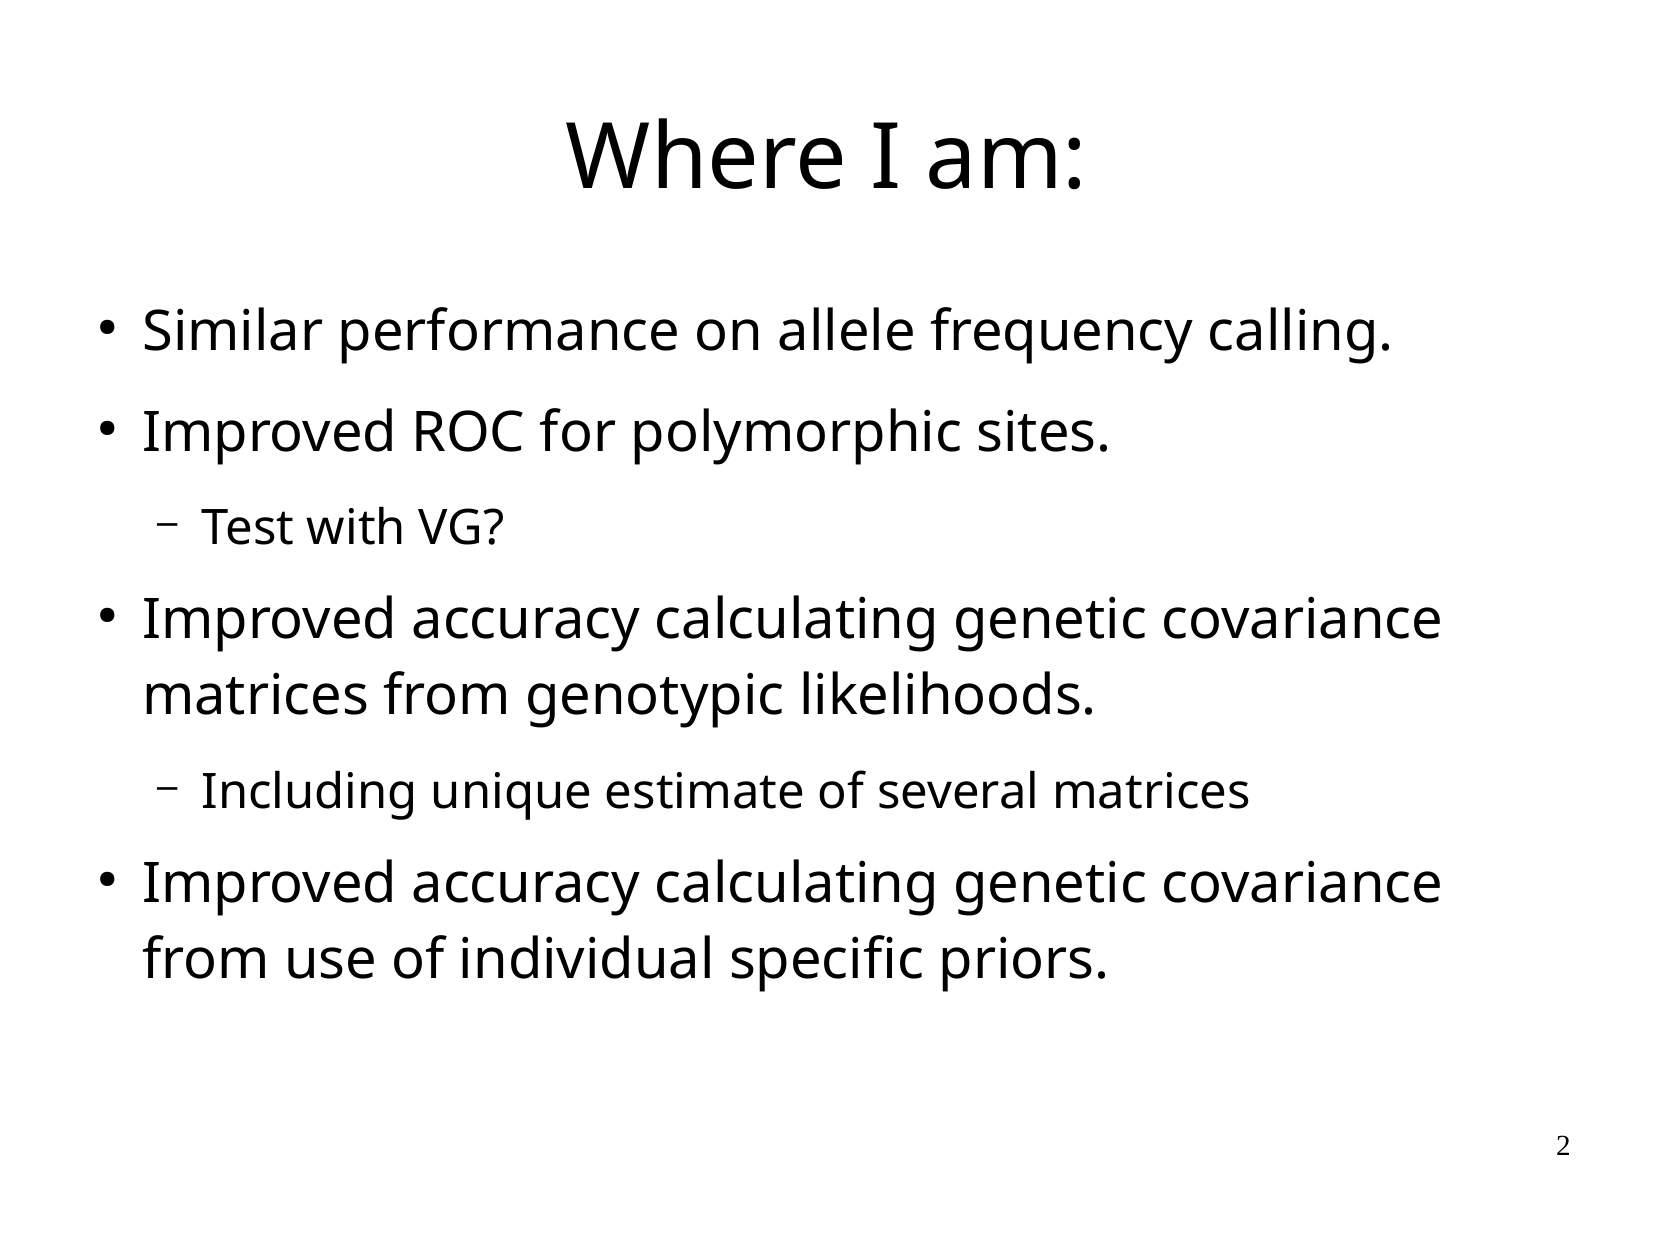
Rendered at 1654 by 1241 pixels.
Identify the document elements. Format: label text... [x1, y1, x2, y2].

title Where I am: [82, 49, 1571, 257]
list Similar performance on allele frequency calling. Improved ROC for polymorphic sites. Test with VG? Improved accuracy calculating genetic covariance matrices from genotypic likelihoods. Including unique estimate of several matrices Improved accuracy calculating genetic covariance from use of individual specific priors. [82, 290, 1571, 1010]
